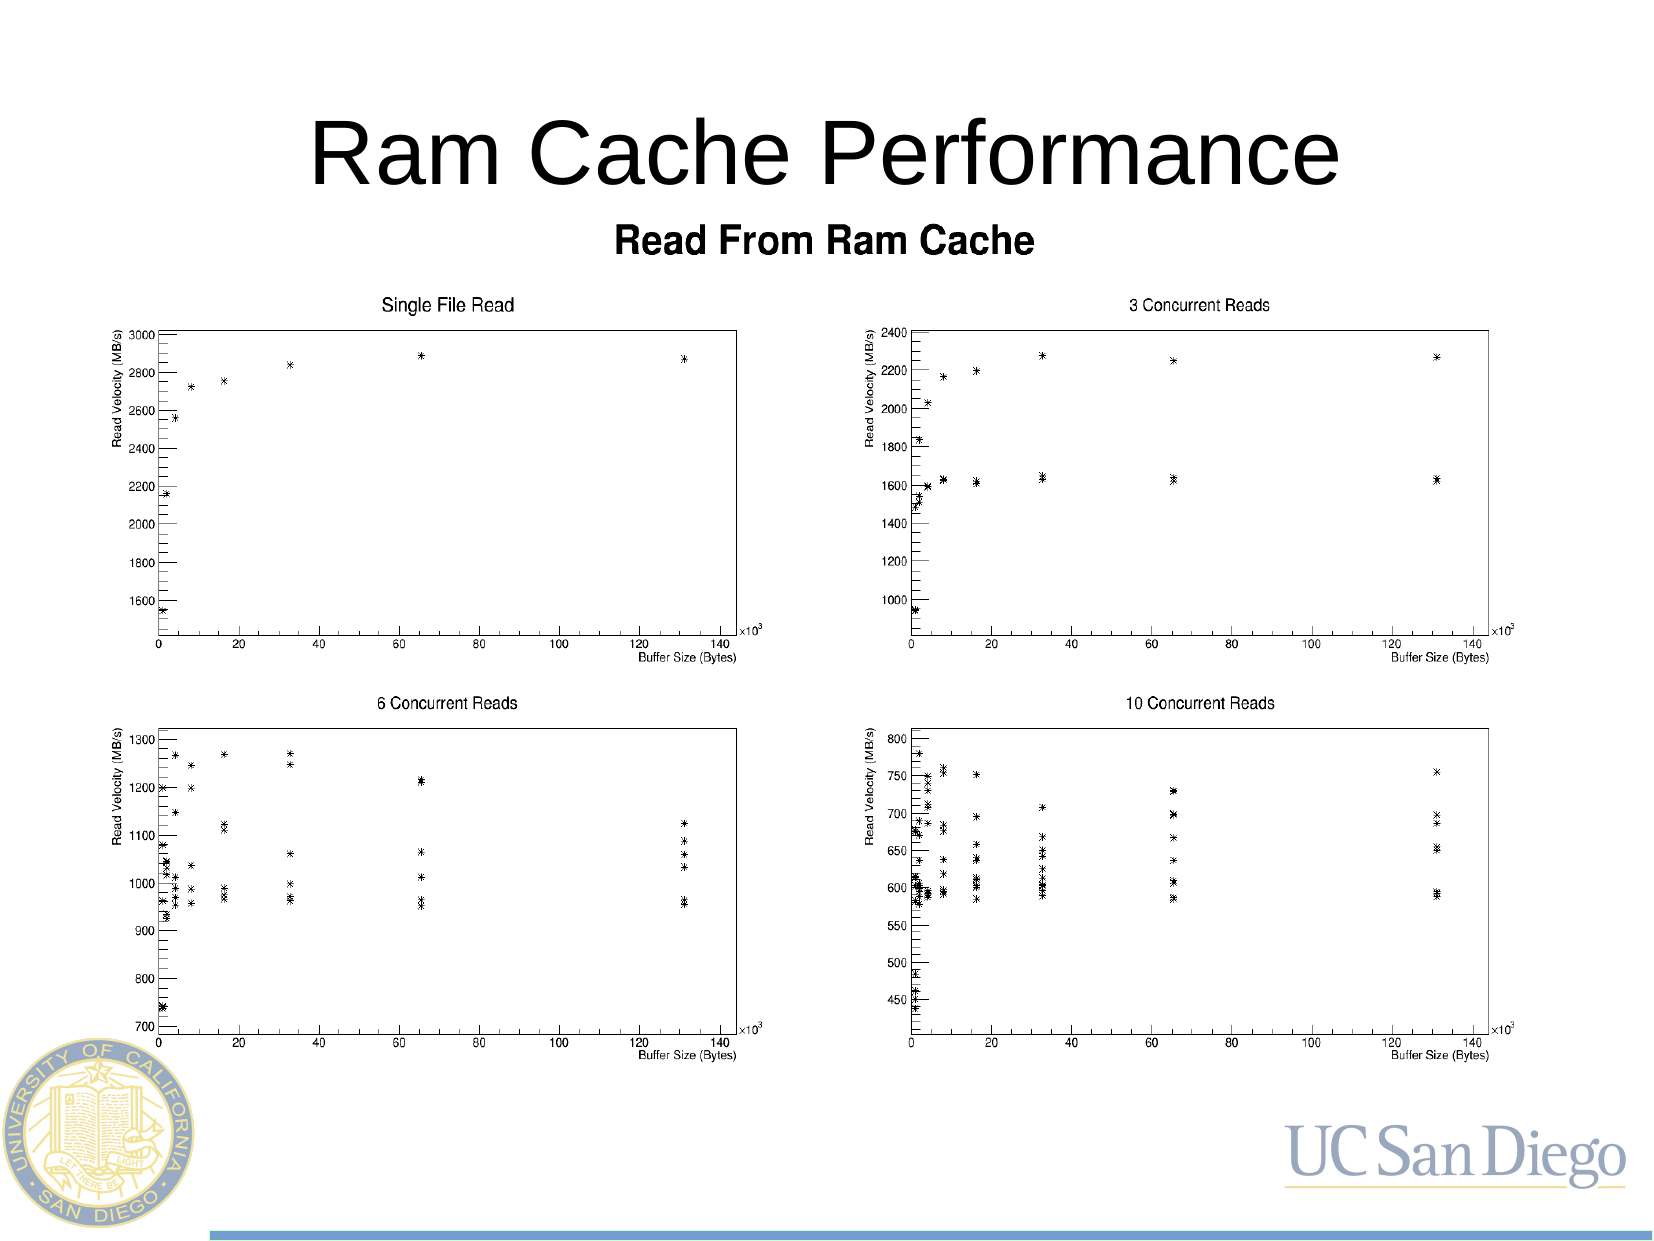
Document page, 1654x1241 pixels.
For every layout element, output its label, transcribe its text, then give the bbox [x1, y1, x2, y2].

picture [0, 195, 1576, 1231]
picture [1253, 1089, 1653, 1230]
text_box [209, 1230, 1653, 1241]
title Ram Cache Performance [82, 49, 1571, 257]
